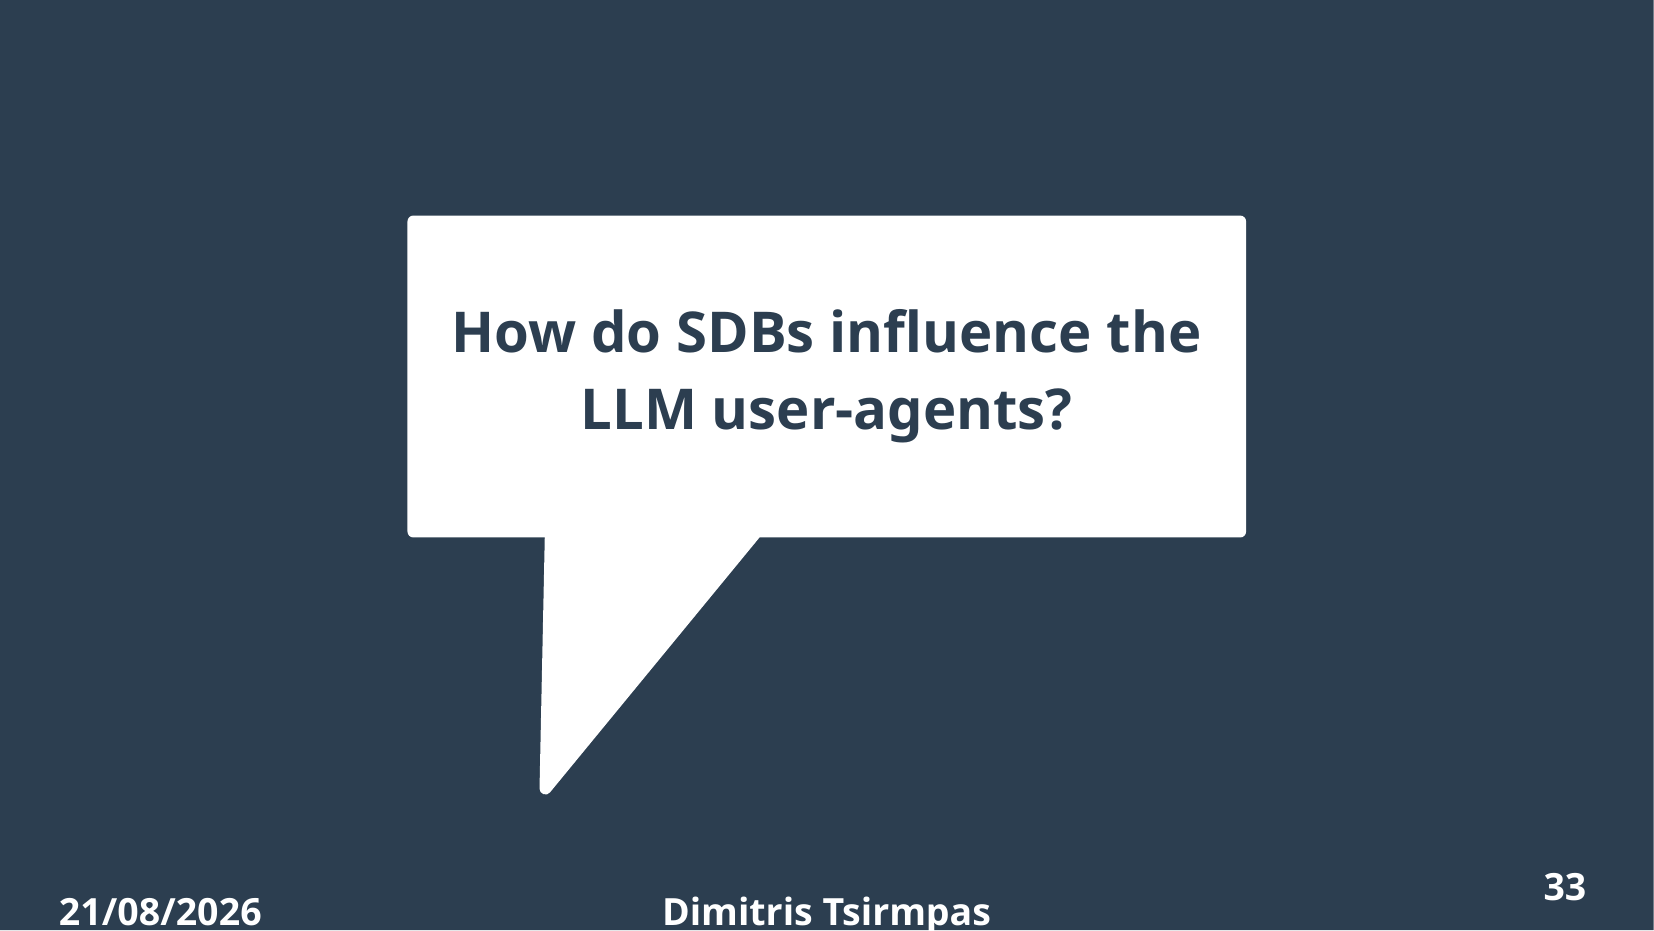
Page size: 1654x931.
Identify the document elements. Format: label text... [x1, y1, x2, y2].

title How do SDBs influence the LLM user-agents? [442, 236, 1211, 502]
